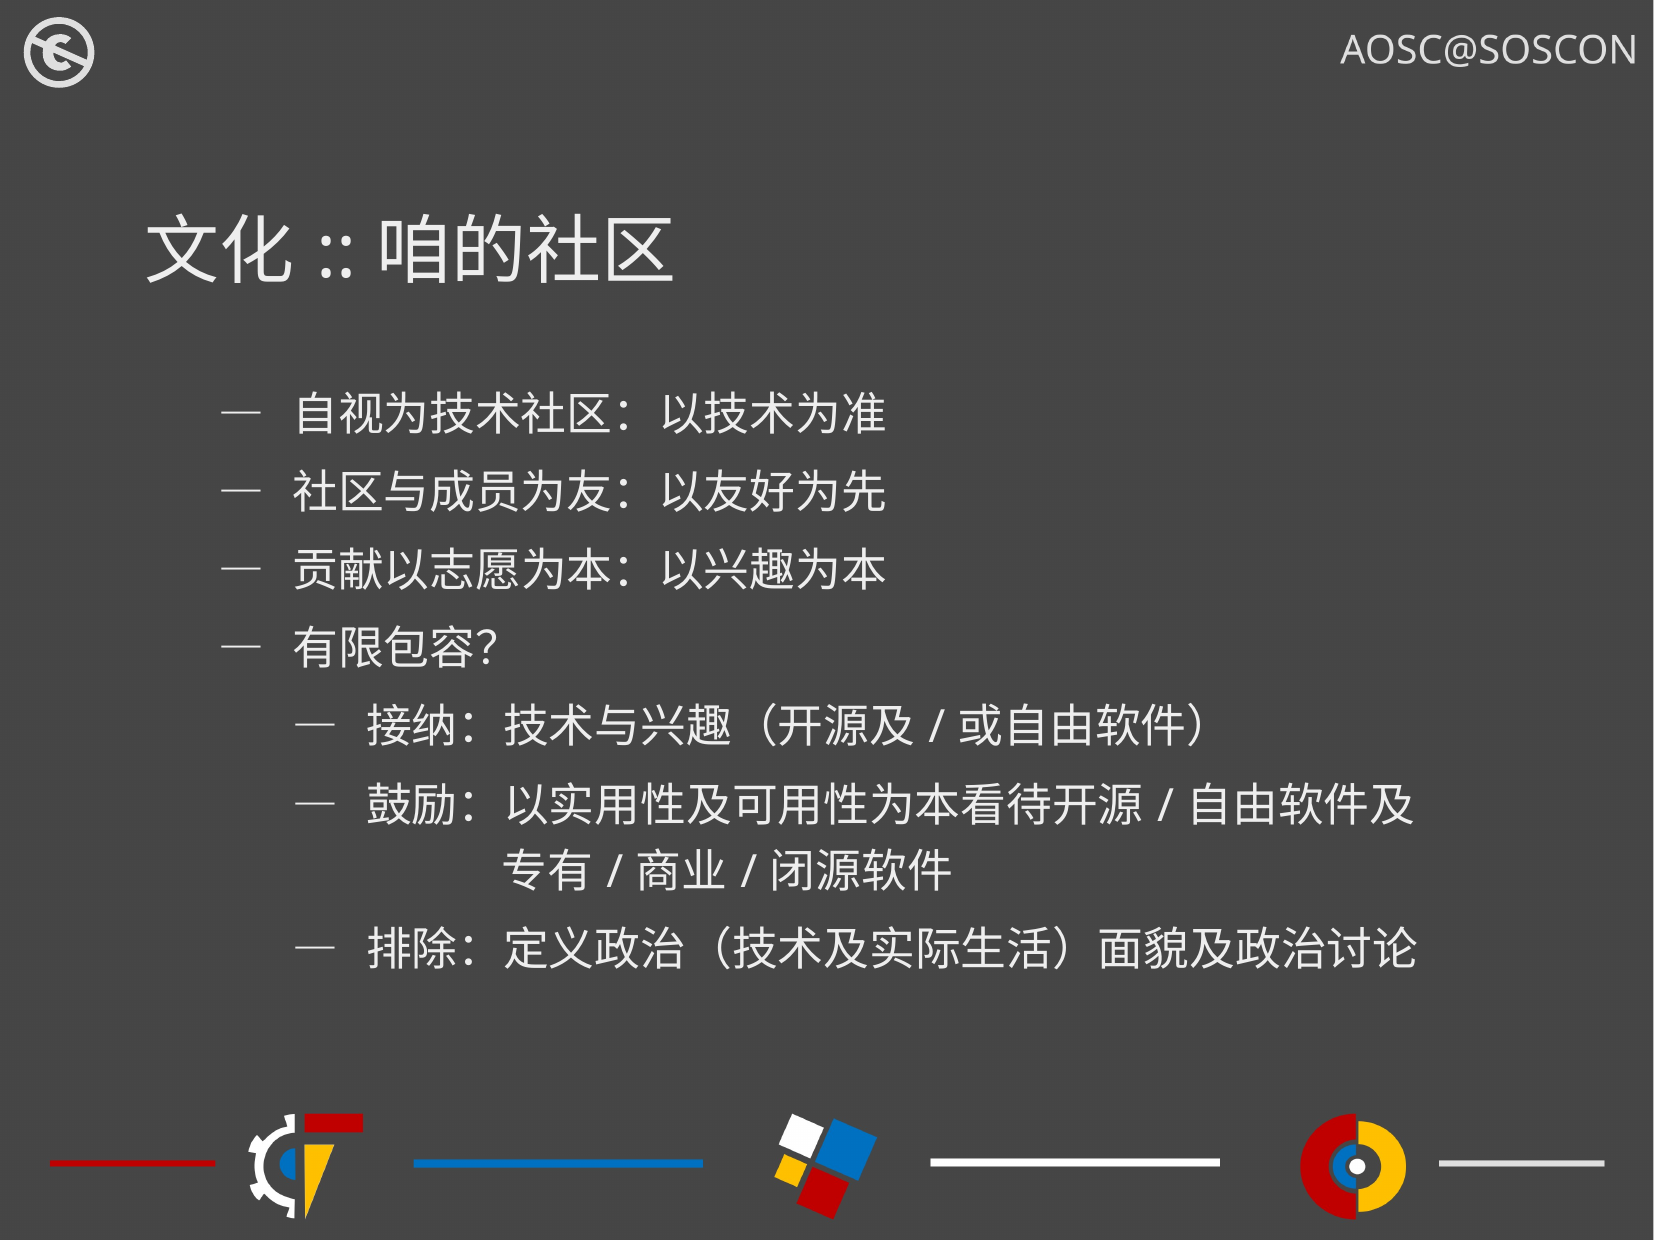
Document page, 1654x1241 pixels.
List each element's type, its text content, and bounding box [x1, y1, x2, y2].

picture [0, 0, 1654, 1240]
text_box 文化::咱的社区 — 自视为技术社区：以技术为准 — 社区与成员为友：以友好为先 — 贡献以志愿为本：以兴趣为本 — 有限包容？ — 接纳：技术与兴趣（开源及/或自由软件） — 鼓励：以实用性及可用性为本看待开源/自由软件及 专有/商业/闭源软件 — 排除：定义政治（技术及实际生活）面貌及政治讨论 [129, 183, 1536, 1028]
